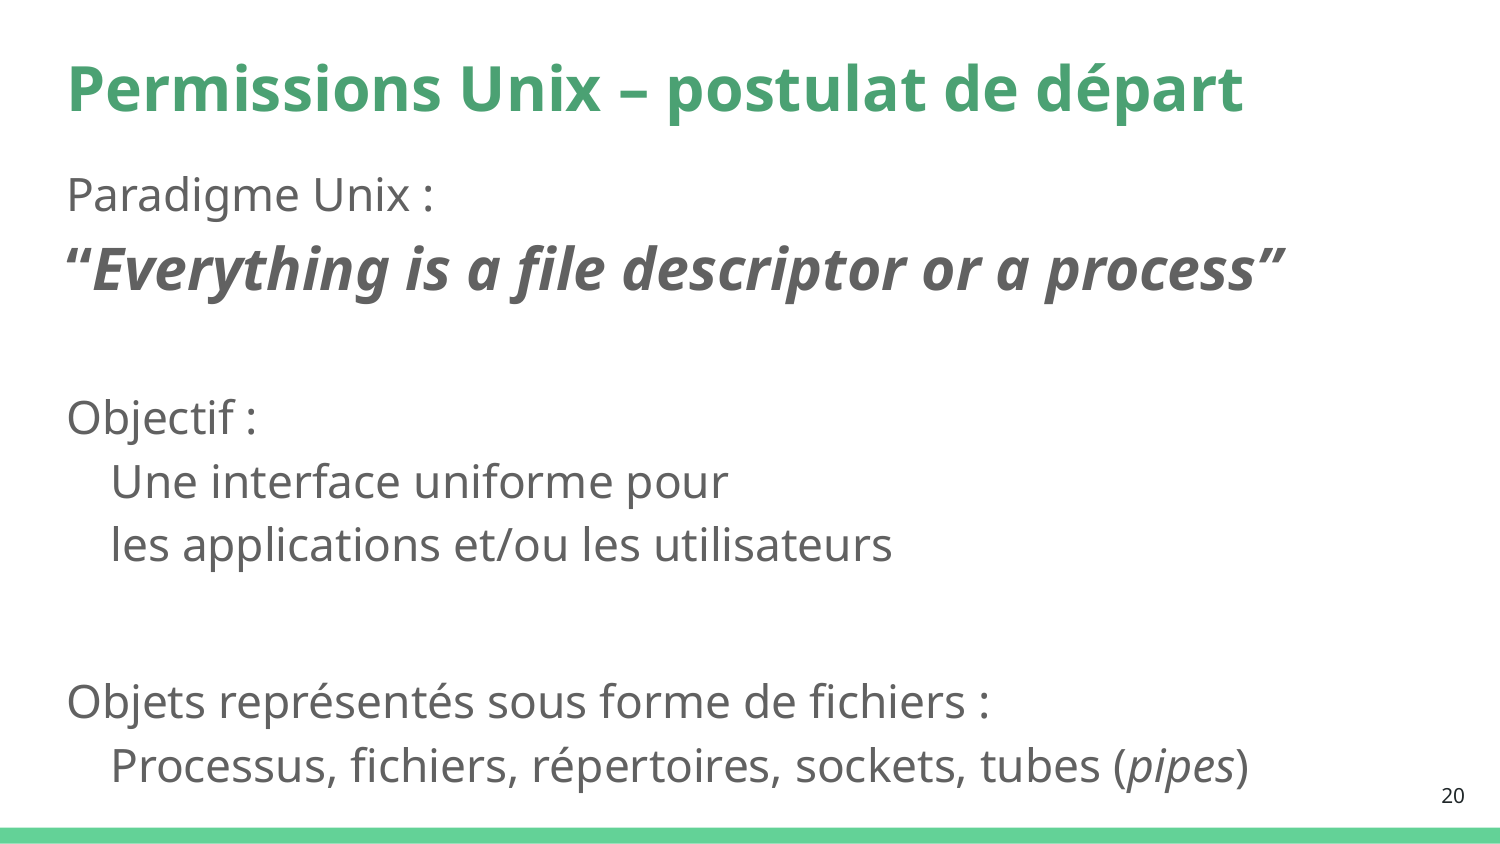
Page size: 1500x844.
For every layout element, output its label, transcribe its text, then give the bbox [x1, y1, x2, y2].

slide_number <numéro> [1389, 764, 1480, 830]
title Permissions Unix – postulat de départ [51, 23, 1449, 117]
list Paradigme Unix : “Everything is a file descriptor or a process” Objectif : Une interface uniforme pour les applications et/ou les utilisateurs Objets représentés sous forme de fichiers : Processus, fichiers, répertoires, sockets, tubes (pipes) [51, 142, 1449, 816]
